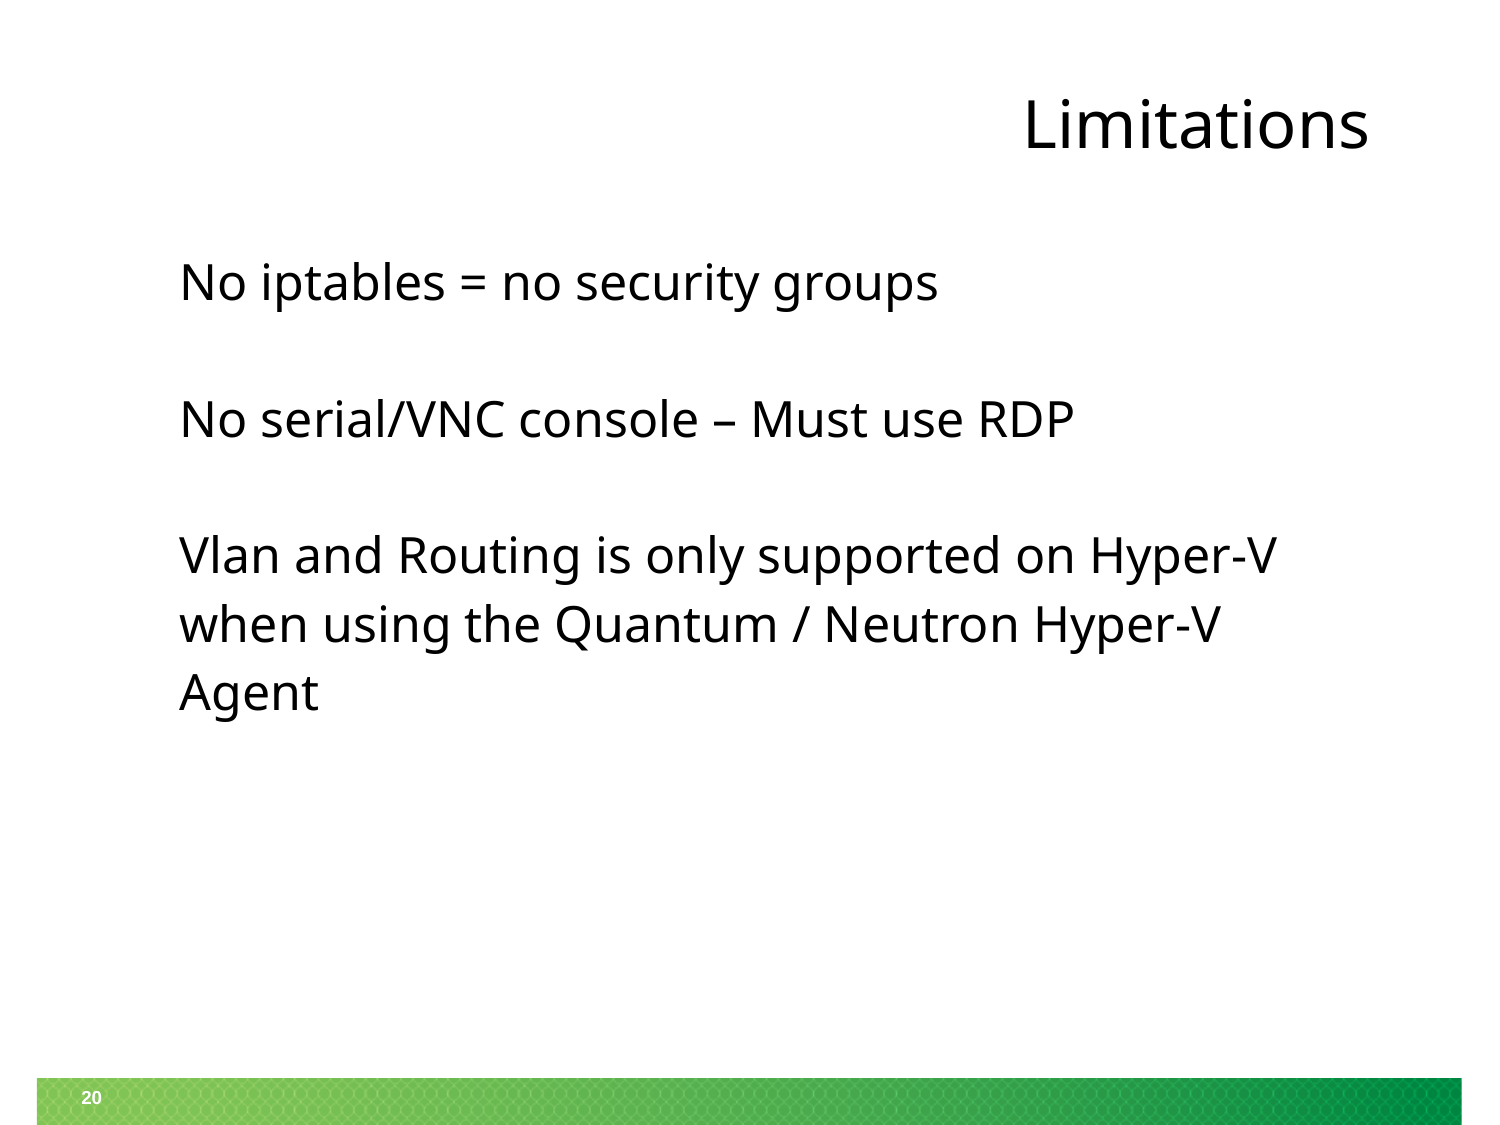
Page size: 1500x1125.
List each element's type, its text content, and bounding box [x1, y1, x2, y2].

text_box No iptables = no security groups No serial/VNC console – Must use RDP Vlan and Routing is only supported on Hyper-V when using the Quantum / Neutron Hyper-V Agent [165, 239, 1381, 743]
picture [36, 1078, 1462, 1125]
title Limitations [135, 41, 1372, 204]
